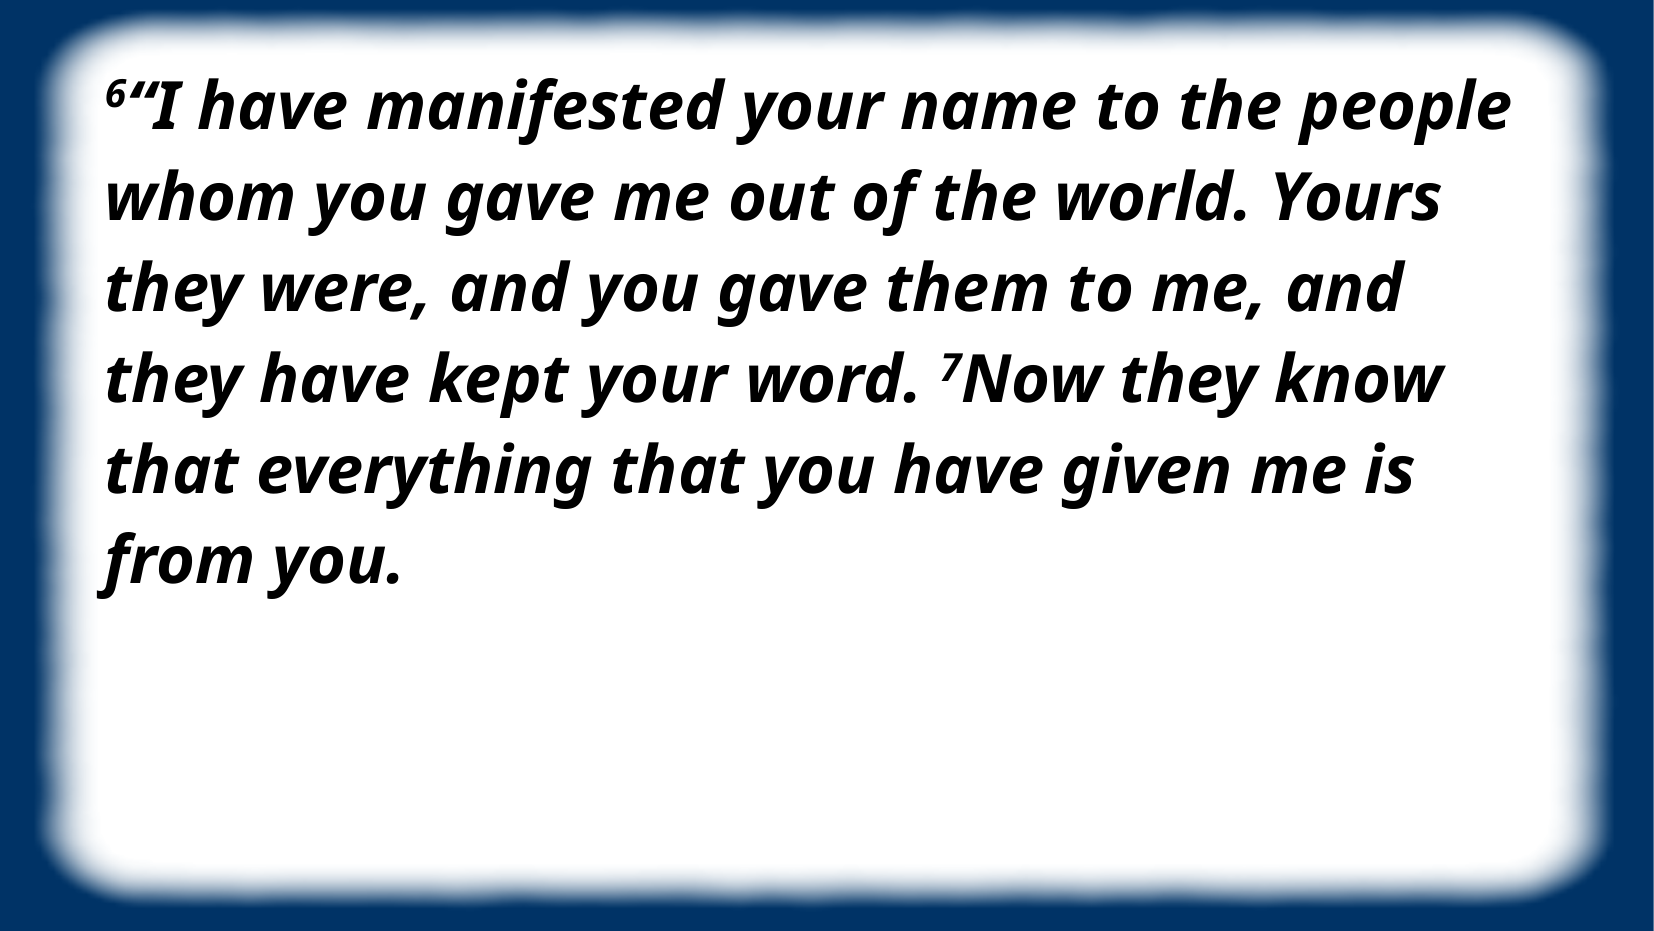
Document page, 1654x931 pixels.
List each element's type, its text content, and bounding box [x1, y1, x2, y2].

text_box 6“I have manifested your name to the people whom you gave me out of the world. Yours they were, and you gave them to me, and they have kept your word. 7Now they know that everything that you have given me is from you. [90, 51, 1546, 511]
picture [0, 0, 1654, 931]
